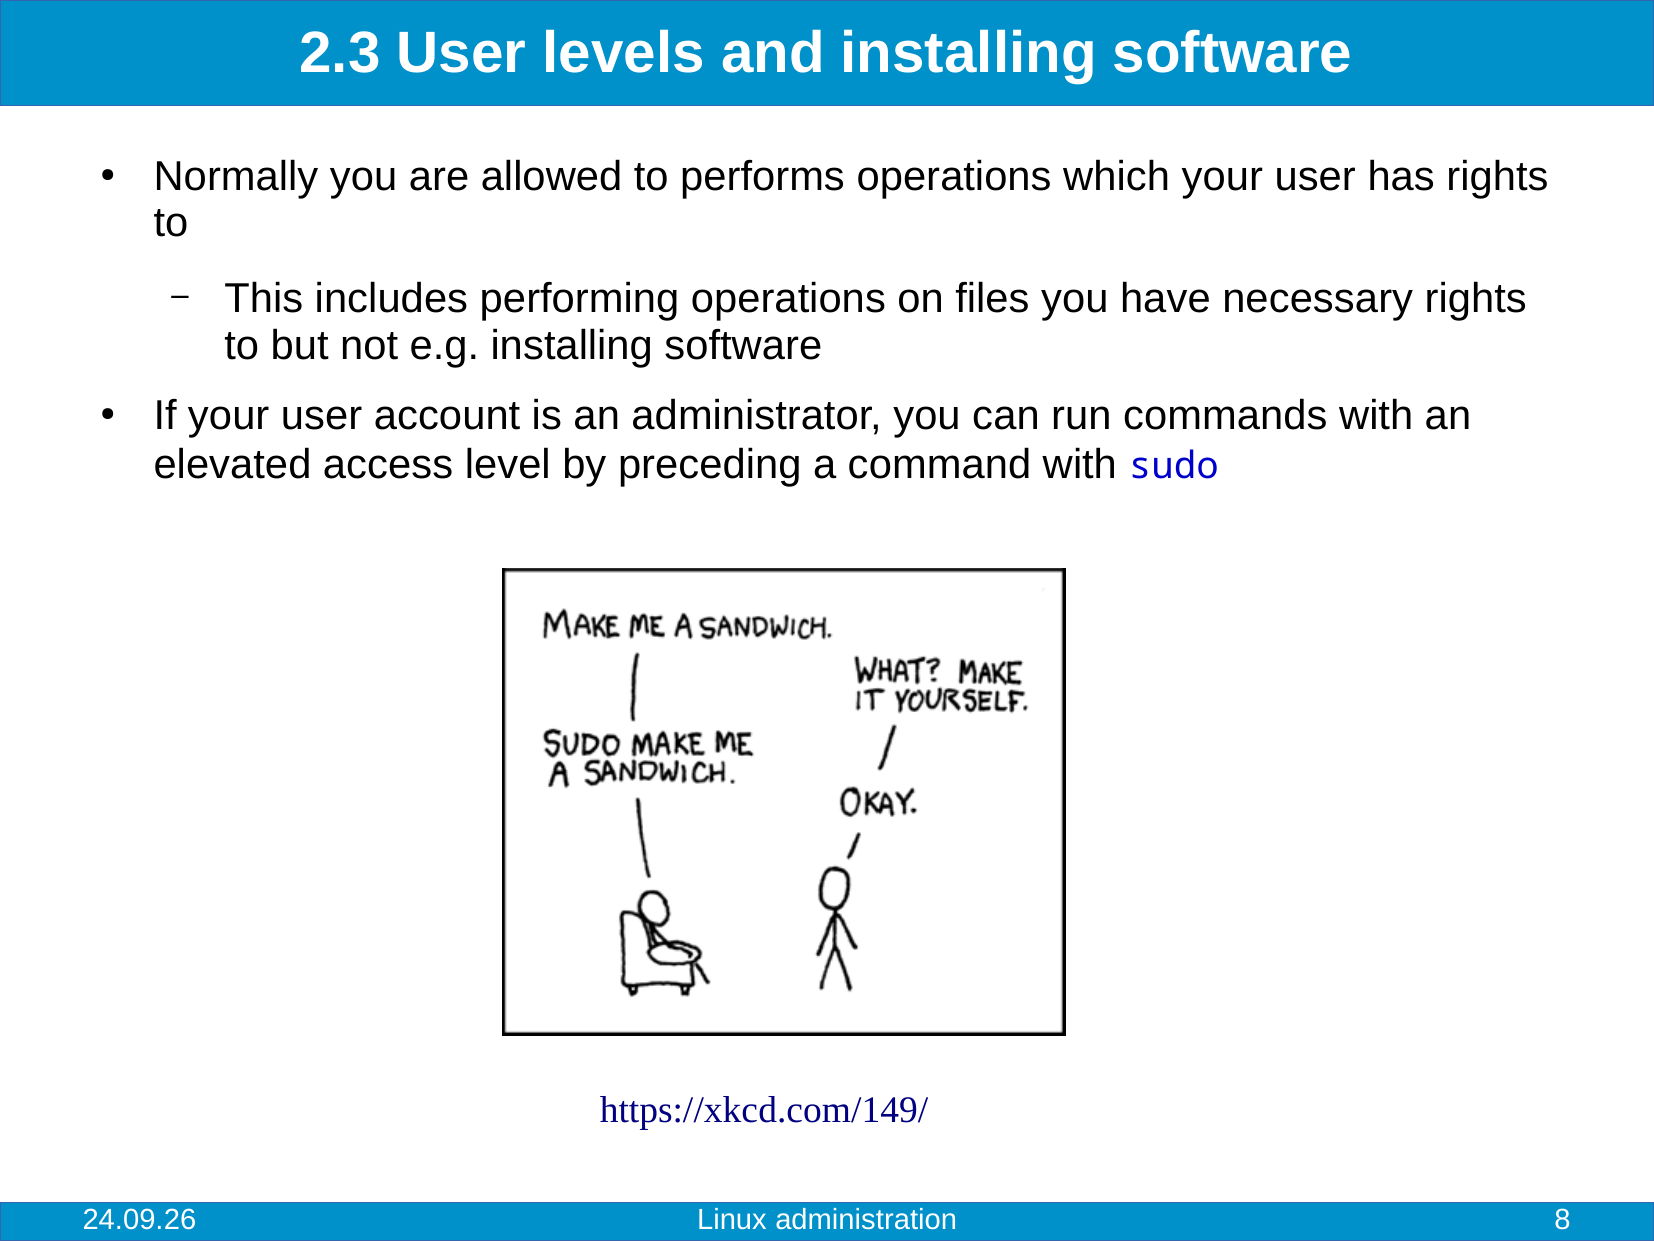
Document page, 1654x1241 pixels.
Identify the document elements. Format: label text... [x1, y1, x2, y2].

title 2.3 User levels and installing software [0, 0, 1654, 106]
picture [502, 568, 1066, 1036]
list Normally you are allowed to performs operations which your user has rights to This includes performing operations on files you have necessary rights to but not e.g. installing software If your user account is an administrator, you can run commands with an elevated access level by preceding a command with sudo [82, 152, 1571, 873]
text_box https://xkcd.com/149/ [585, 1081, 976, 1138]
